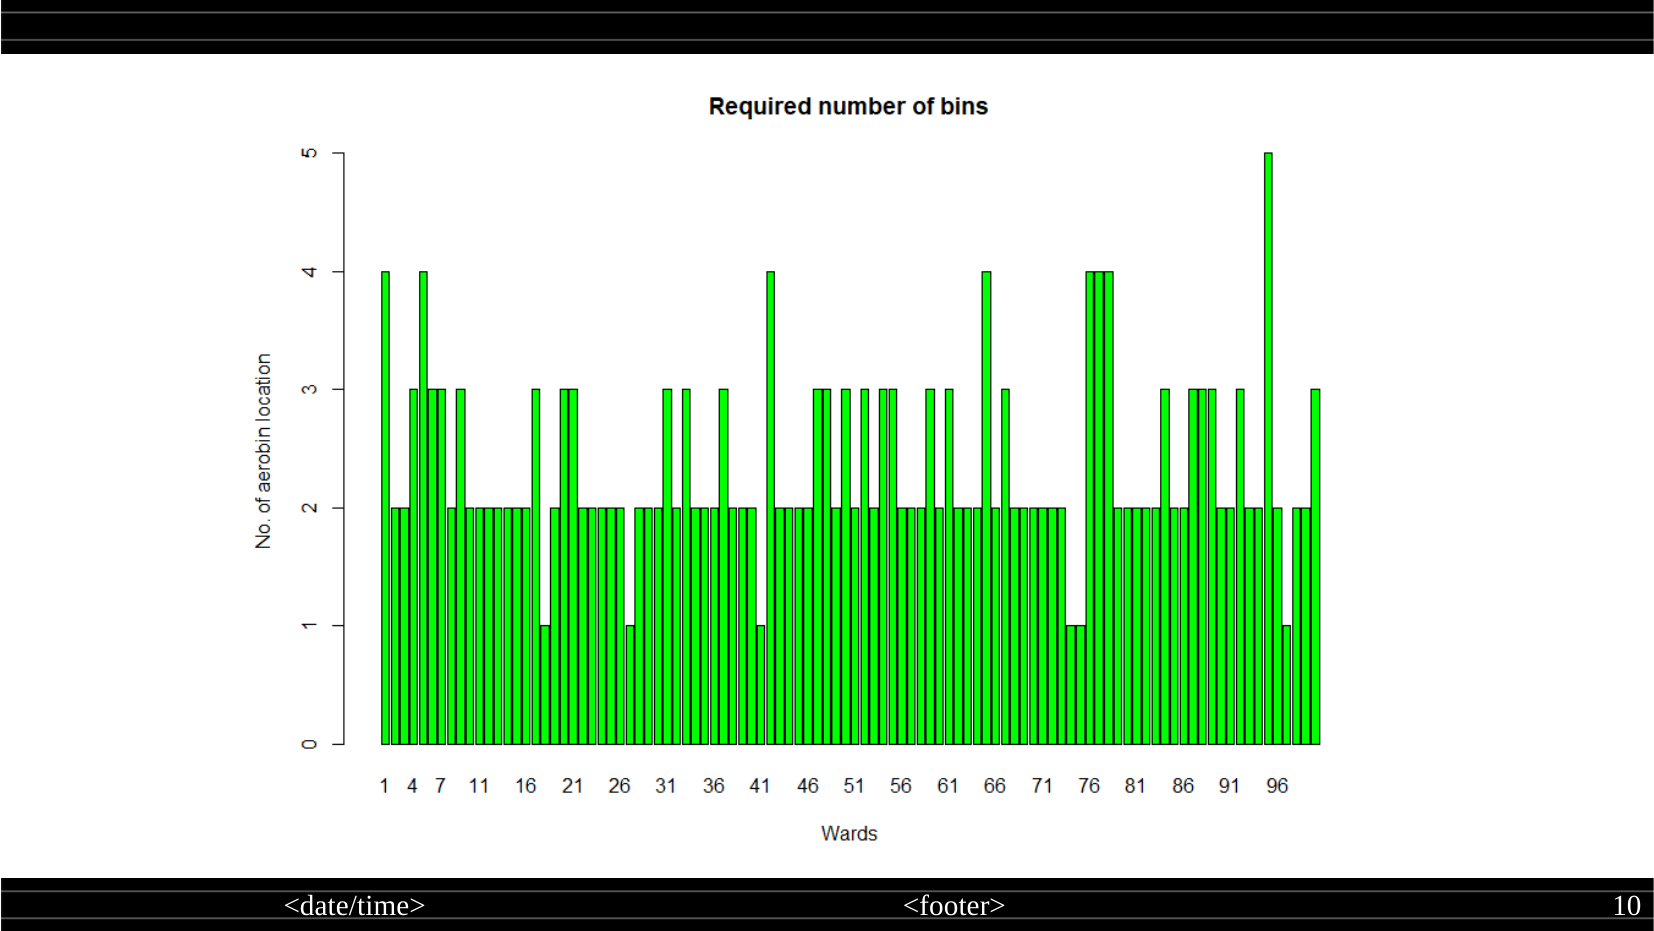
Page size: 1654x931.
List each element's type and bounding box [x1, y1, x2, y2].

picture [248, 57, 1406, 870]
picture [1, 0, 1654, 54]
picture [1, 878, 1654, 931]
